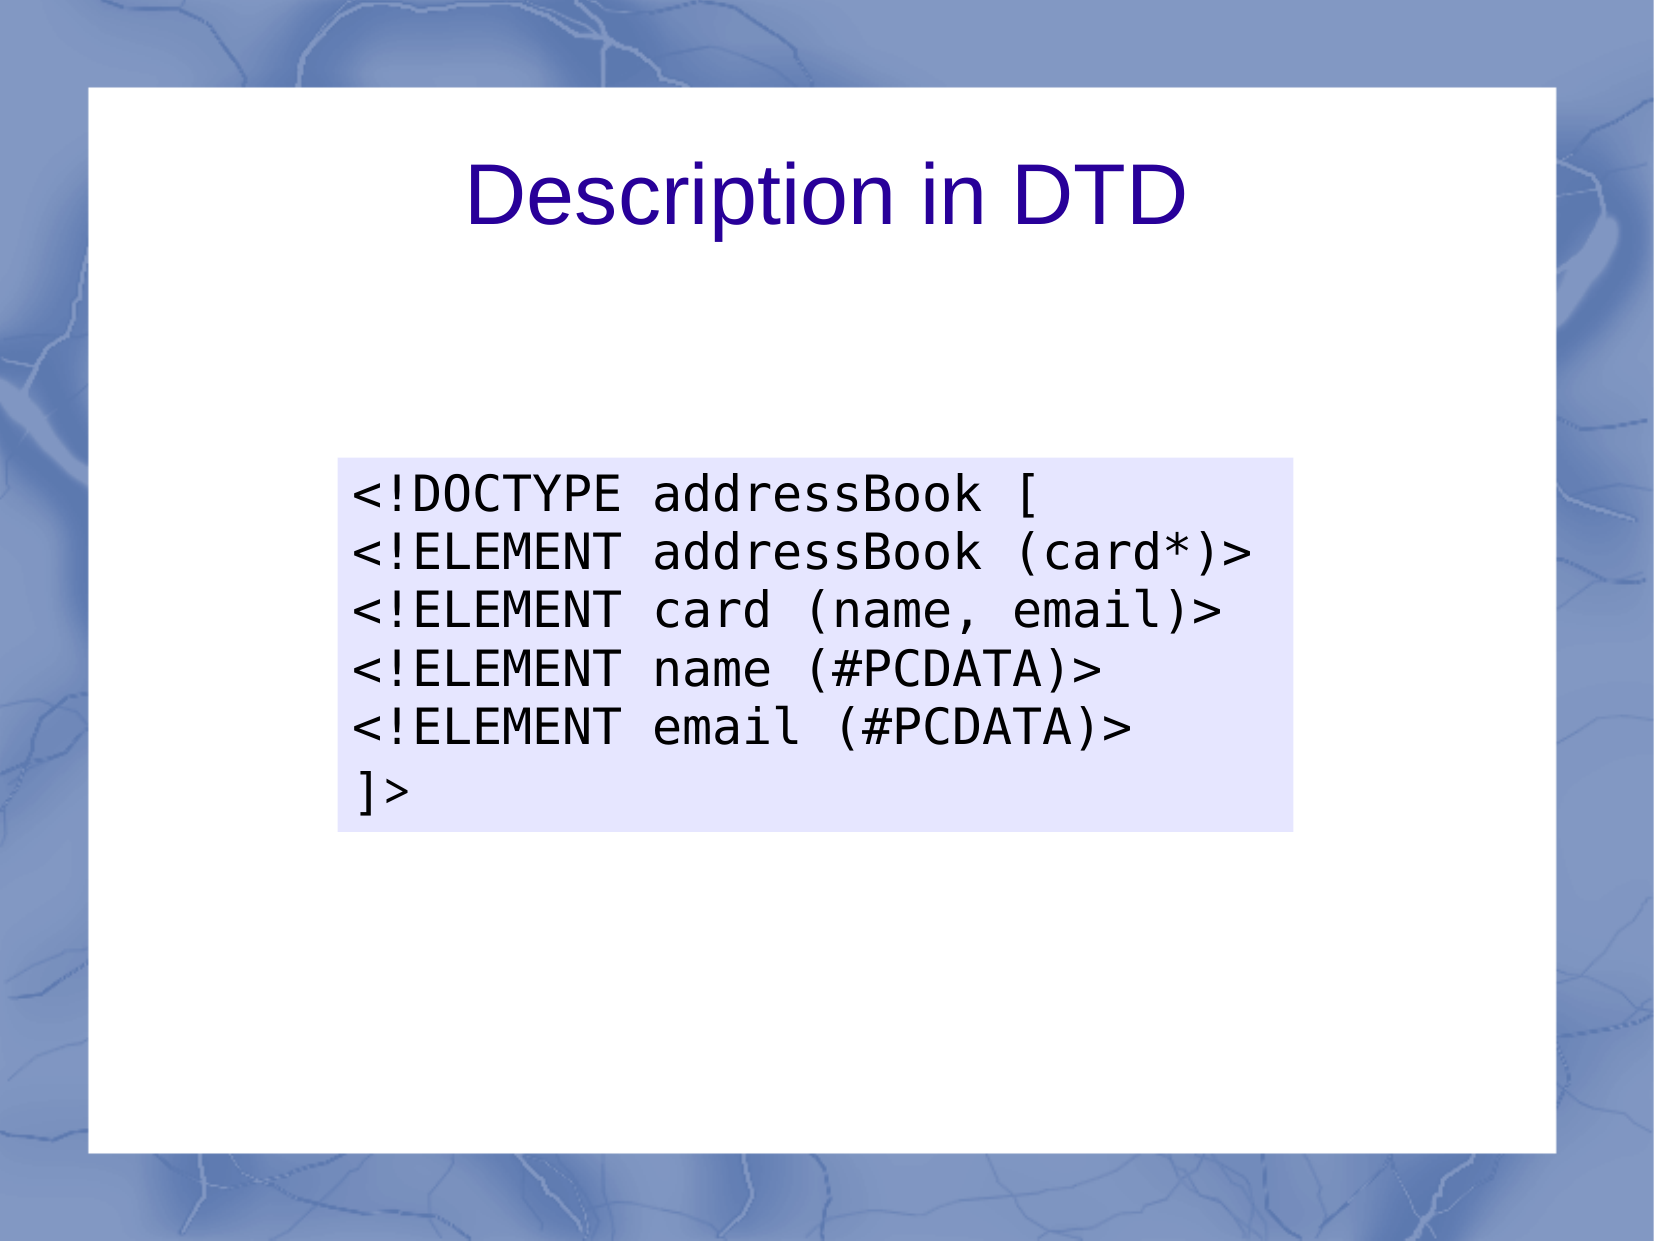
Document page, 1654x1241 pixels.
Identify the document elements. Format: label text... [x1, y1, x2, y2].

title Description in DTD [118, 90, 1536, 298]
picture [0, 0, 1654, 1241]
text_box <!DOCTYPE addressBook [ <!ELEMENT addressBook (card*)> <!ELEMENT card (name, email)> <!ELEMENT name (#PCDATA)> <!ELEMENT email (#PCDATA)> ]> [337, 457, 1294, 826]
